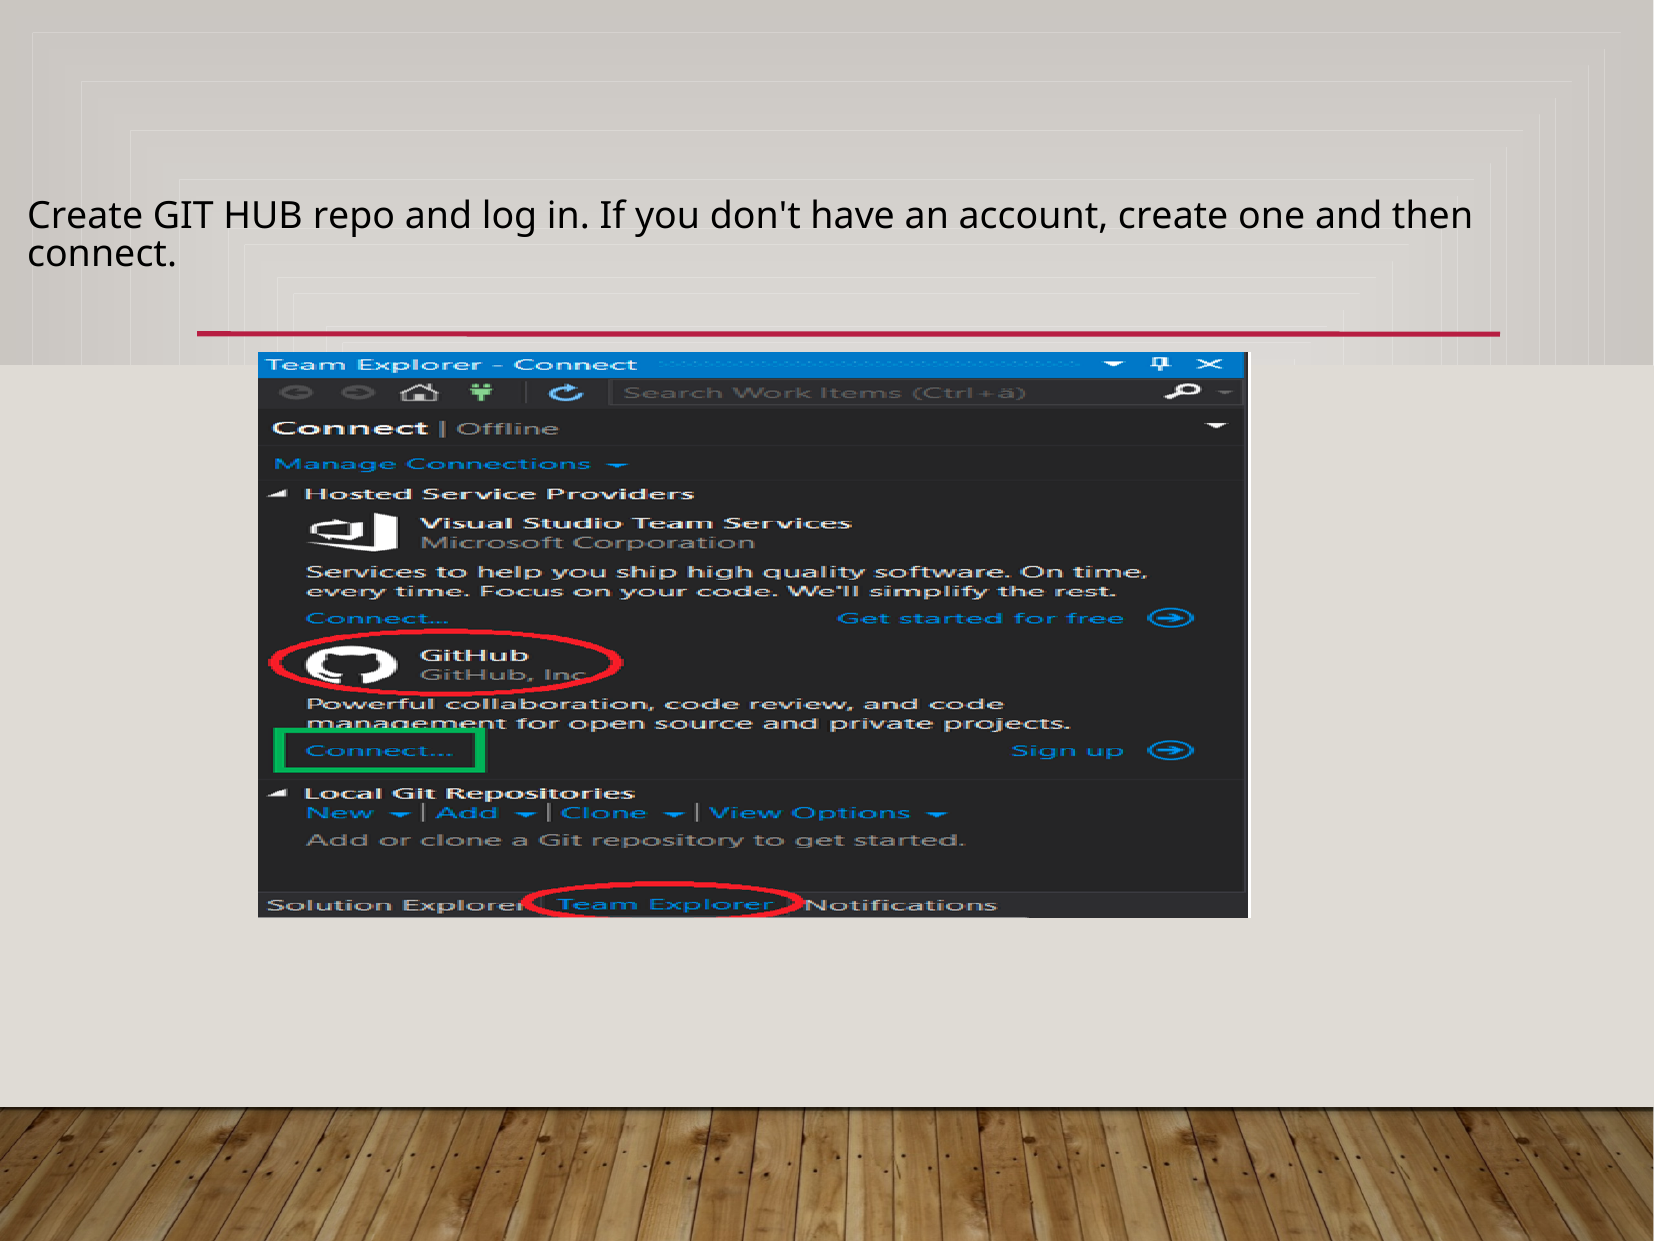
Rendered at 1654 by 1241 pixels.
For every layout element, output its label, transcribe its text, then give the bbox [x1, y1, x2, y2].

picture [258, 352, 1251, 918]
picture [0, 1107, 1654, 1241]
text_box Create GIT HUB repo and log in. If you don't have an account, create one and then connect. [12, 153, 1588, 326]
